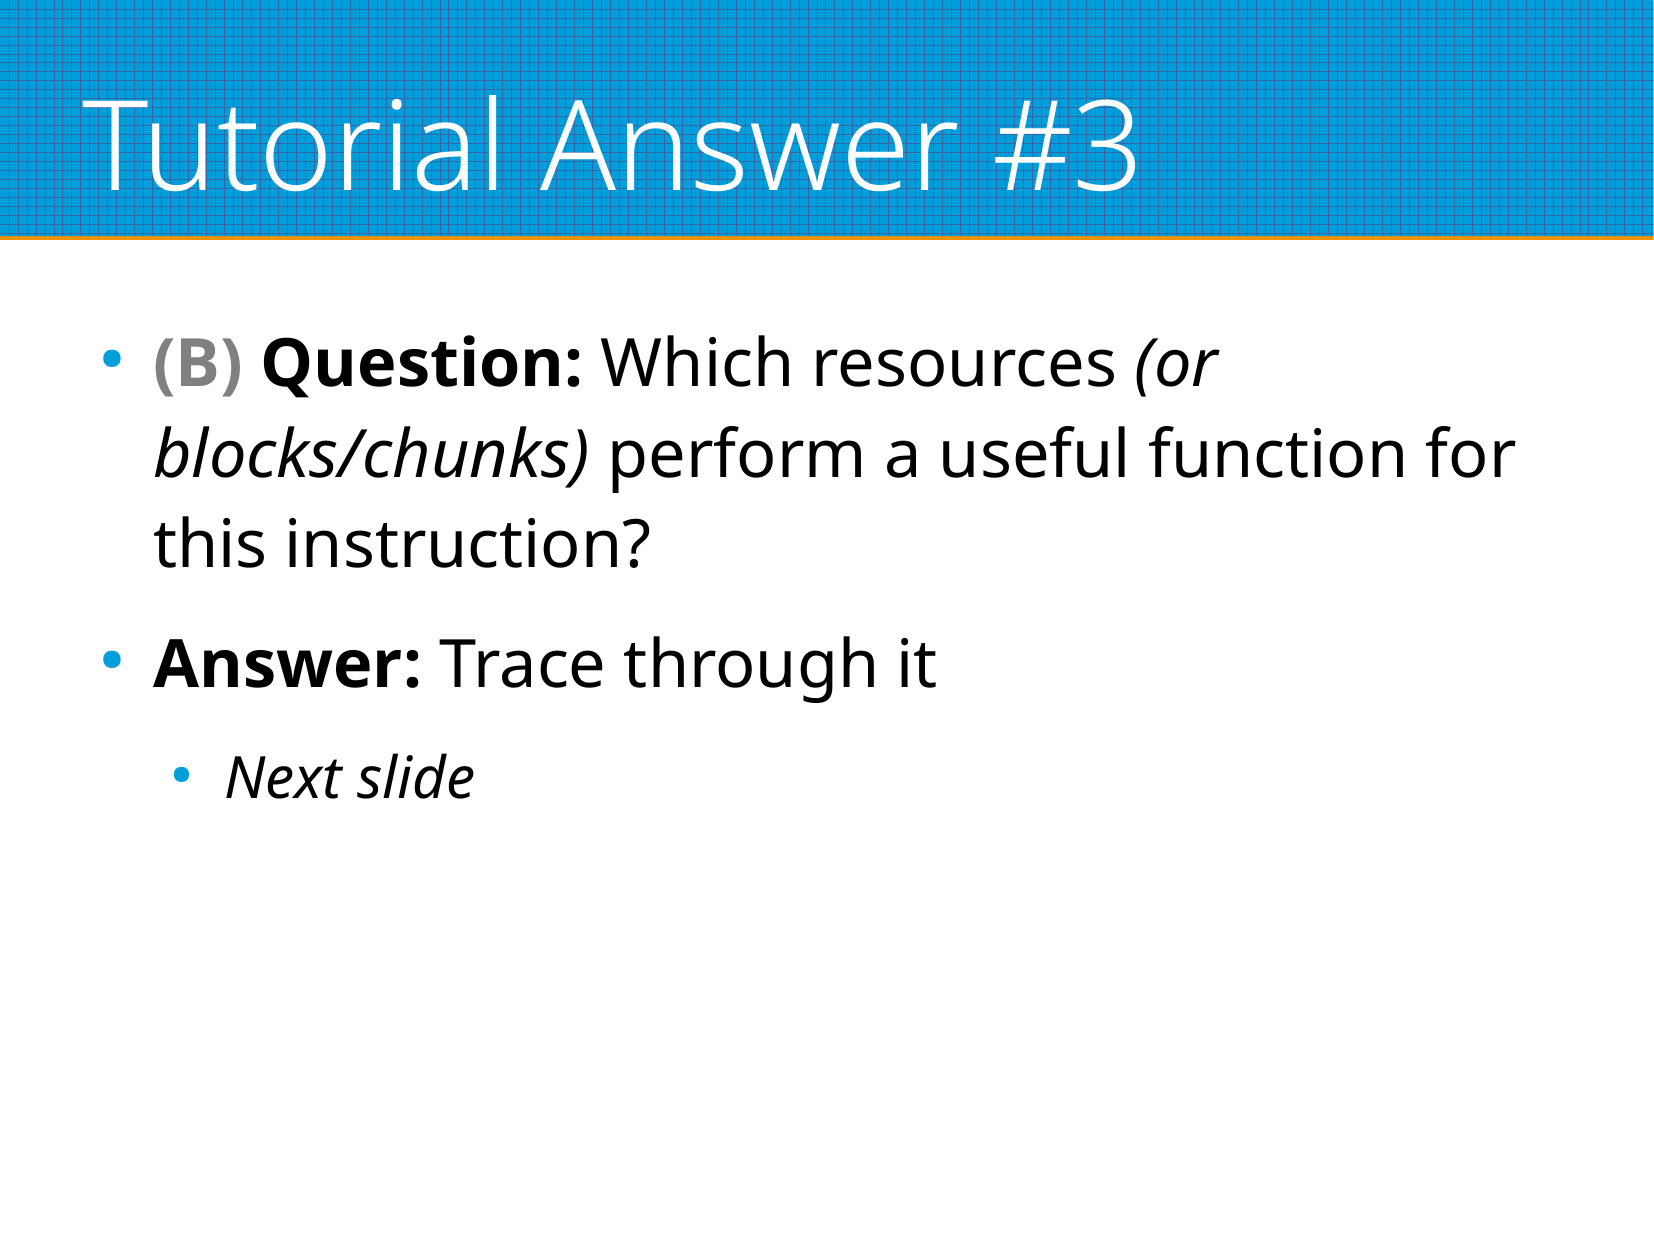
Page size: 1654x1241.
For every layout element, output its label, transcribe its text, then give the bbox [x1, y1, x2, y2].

list (B) Question: Which resources (or blocks/chunks) perform a useful function for this instruction? Answer: Trace through it Next slide [82, 314, 1563, 1063]
title Tutorial Answer #3 [82, 19, 1571, 227]
